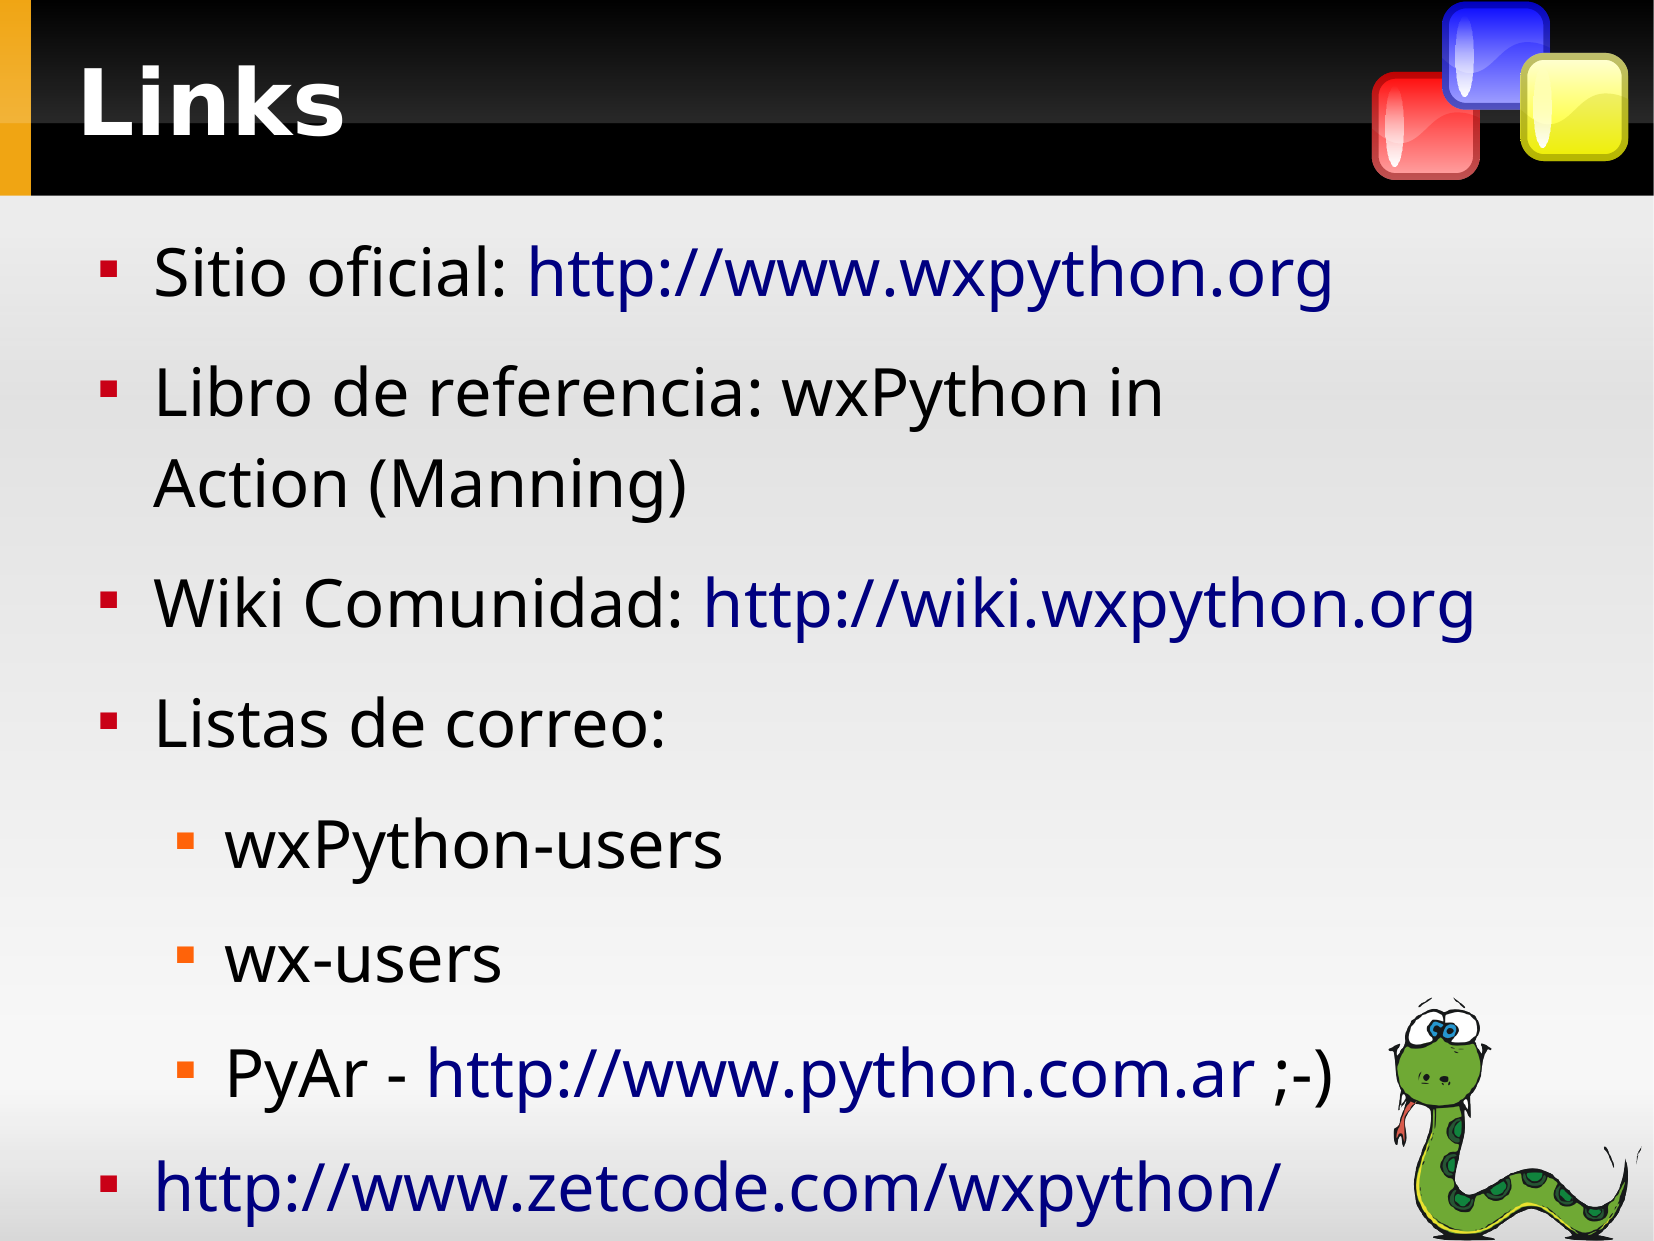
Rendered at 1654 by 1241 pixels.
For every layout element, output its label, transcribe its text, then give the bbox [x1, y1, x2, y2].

list Sitio oficial: http://www.wxpython.org Libro de referencia: wxPython in Action (Manning) Wiki Comunidad: http://wiki.wxpython.org Listas de correo: wxPython-users wx-users PyAr - http://www.python.com.ar ;-) http://www.zetcode.com/wxpython/ http://pablotilli.com.ar/ [82, 225, 1571, 1222]
title Links [76, 7, 1565, 200]
picture [0, 0, 1654, 1241]
